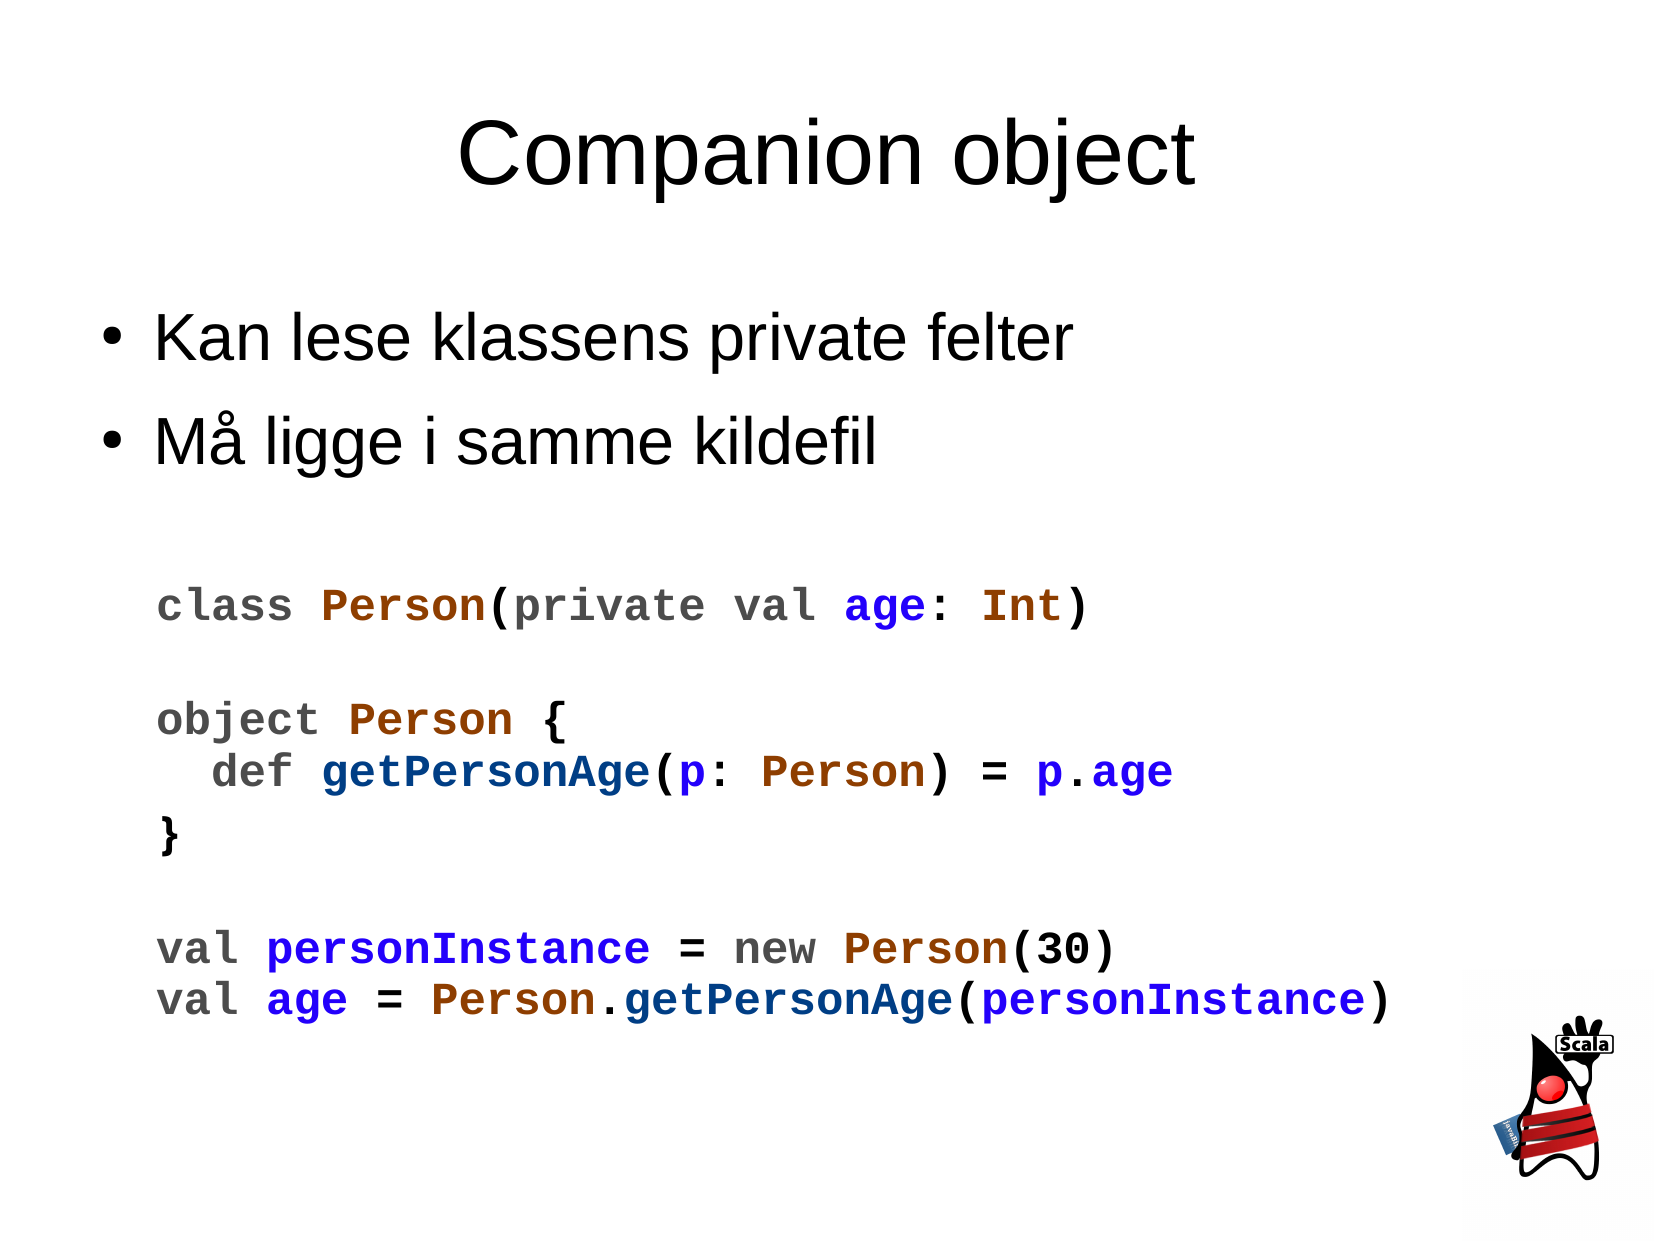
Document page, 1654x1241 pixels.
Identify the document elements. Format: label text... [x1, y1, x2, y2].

title Companion object [82, 49, 1571, 257]
picture [1462, 969, 1654, 1241]
list Kan lese klassens private felter Må ligge i samme kildefil [82, 300, 1646, 1119]
text_box class Person(private val age: Int) object Person { def getPersonAge(p: Person) = p.age } val personInstance = new Person(30) val age = Person.getPersonAge(personInstance) [141, 575, 1426, 1022]
